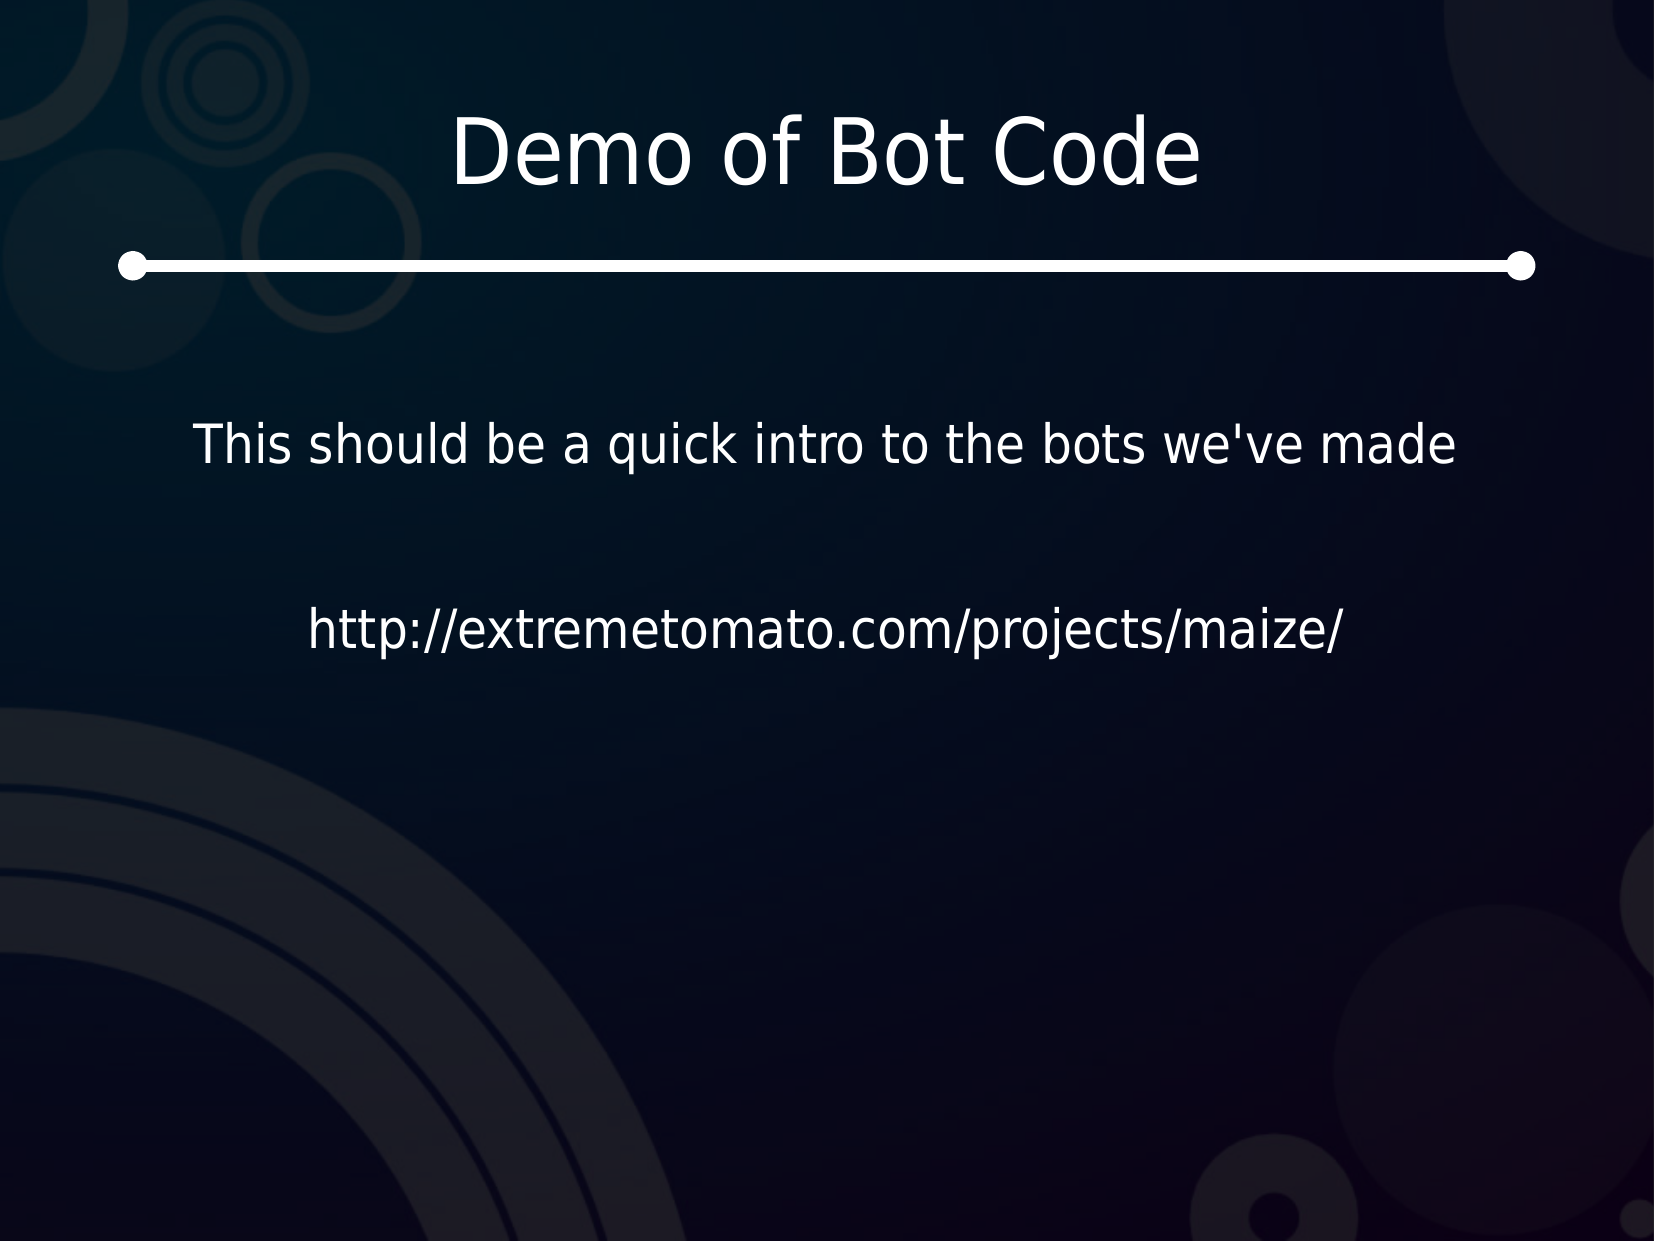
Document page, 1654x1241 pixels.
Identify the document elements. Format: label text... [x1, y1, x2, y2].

title Demo of Bot Code [82, 56, 1571, 250]
list This should be a quick intro to the bots we've made http://extremetomato.com/projects/maize/ [82, 413, 1571, 1094]
picture [0, 0, 1654, 1241]
